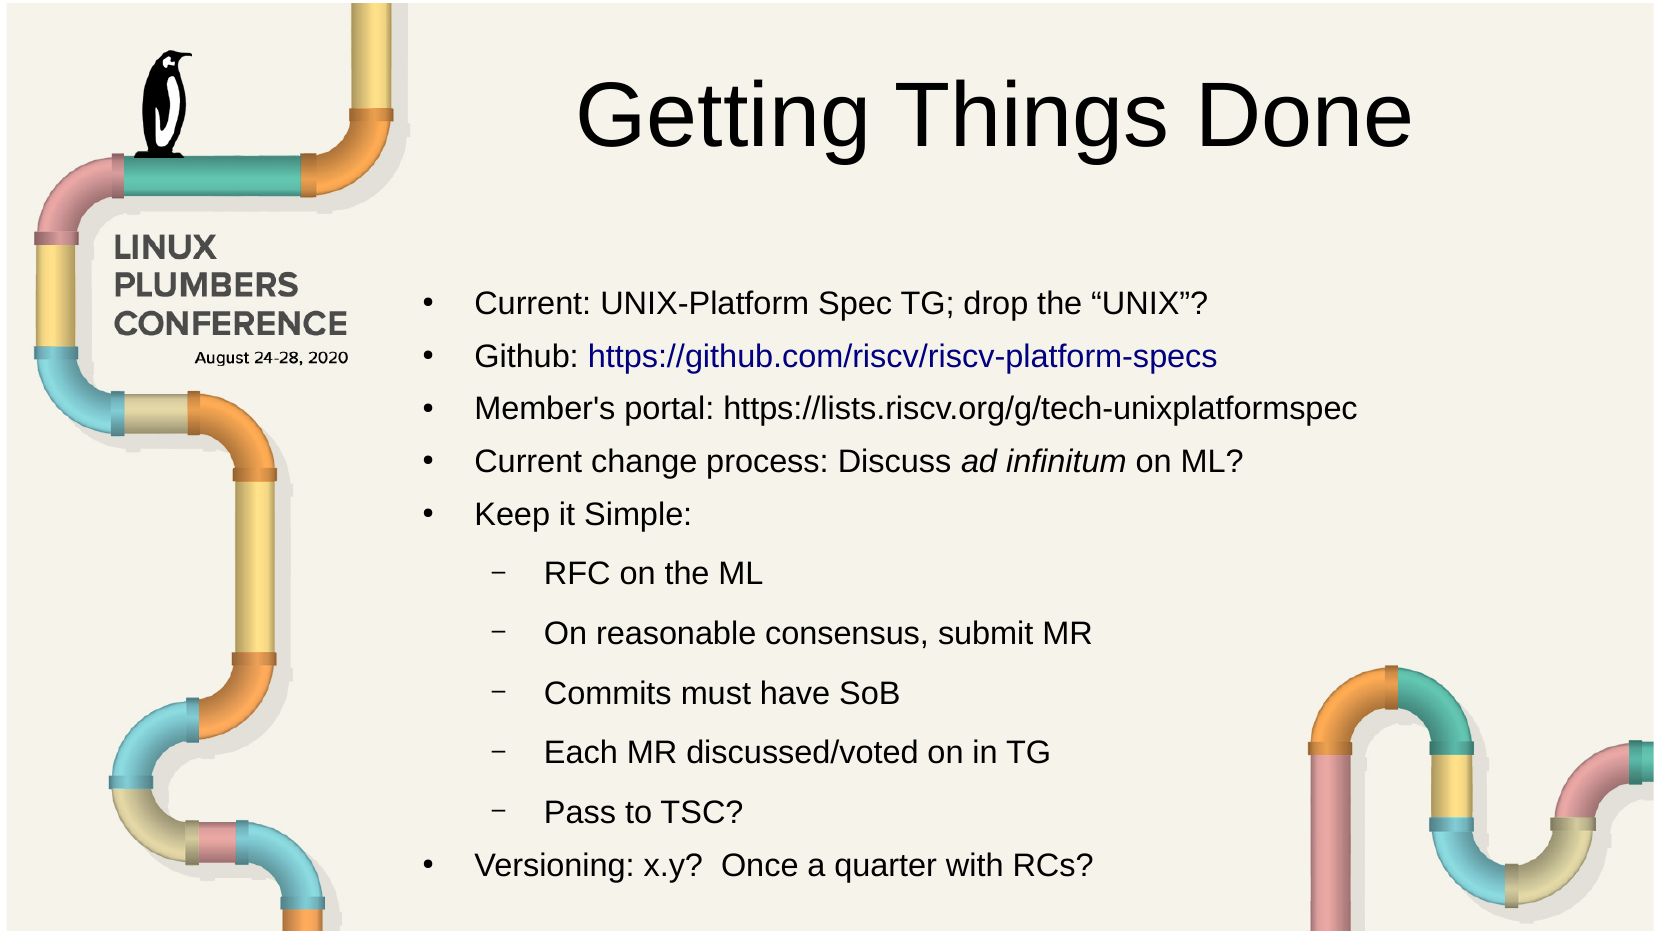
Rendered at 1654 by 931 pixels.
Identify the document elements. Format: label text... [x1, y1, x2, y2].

title Getting Things Done [420, 37, 1571, 193]
picture [6, 3, 1654, 931]
list Current: UNIX-Platform Spec TG; drop the “UNIX”? Github: https://github.com/riscv/riscv-platform-specs Member's portal: https://lists.riscv.org/g/tech-unixplatformspec Current change process: Discuss ad infinitum on ML? Keep it Simple: RFC on the ML On reasonable consensus, submit MR Commits must have SoB Each MR discussed/voted on in TG Pass to TSC? Versioning: x.y? Once a quarter with RCs? [405, 285, 1436, 886]
